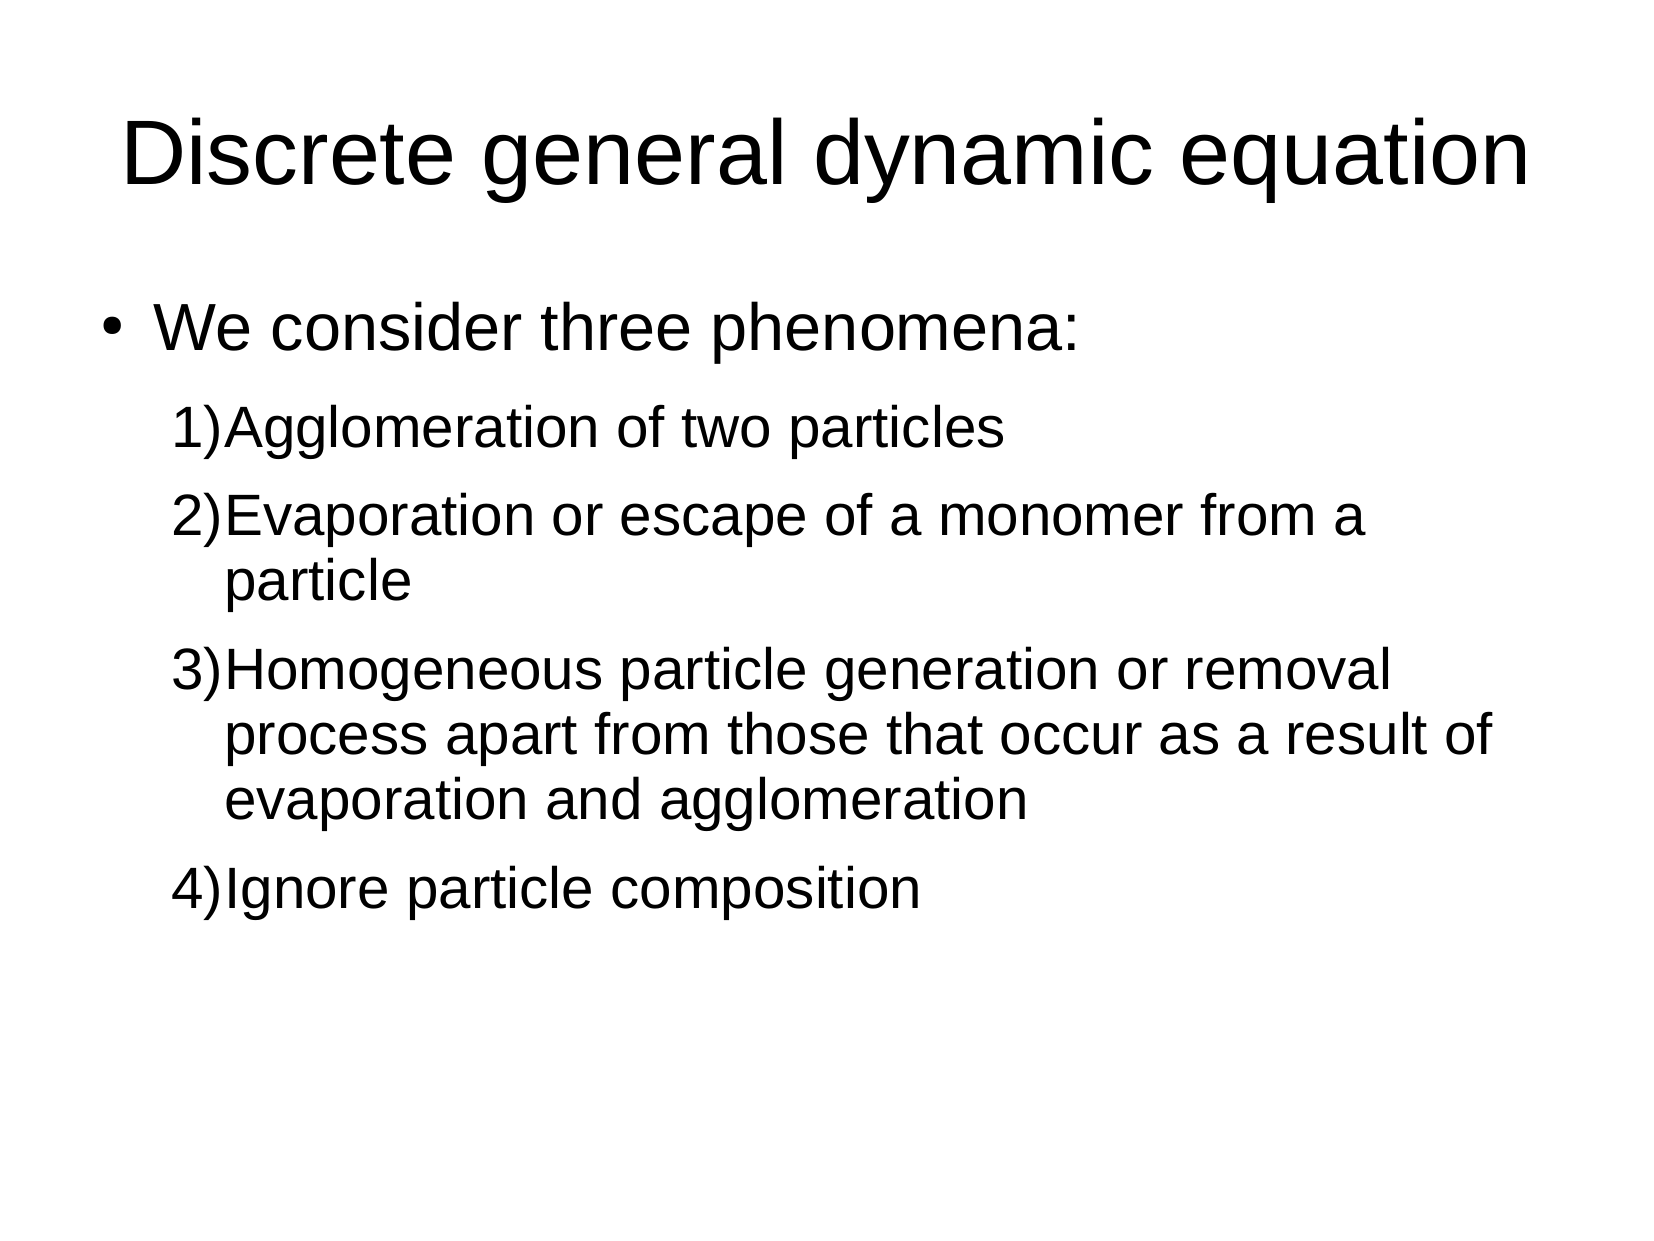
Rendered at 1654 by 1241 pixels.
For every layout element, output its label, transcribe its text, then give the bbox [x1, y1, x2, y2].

list We consider three phenomena: Agglomeration of two particles Evaporation or escape of a monomer from a particle Homogeneous particle generation or removal process apart from those that occur as a result of evaporation and agglomeration Ignore particle composition [82, 290, 1571, 1010]
title Discrete general dynamic equation [82, 49, 1571, 257]
